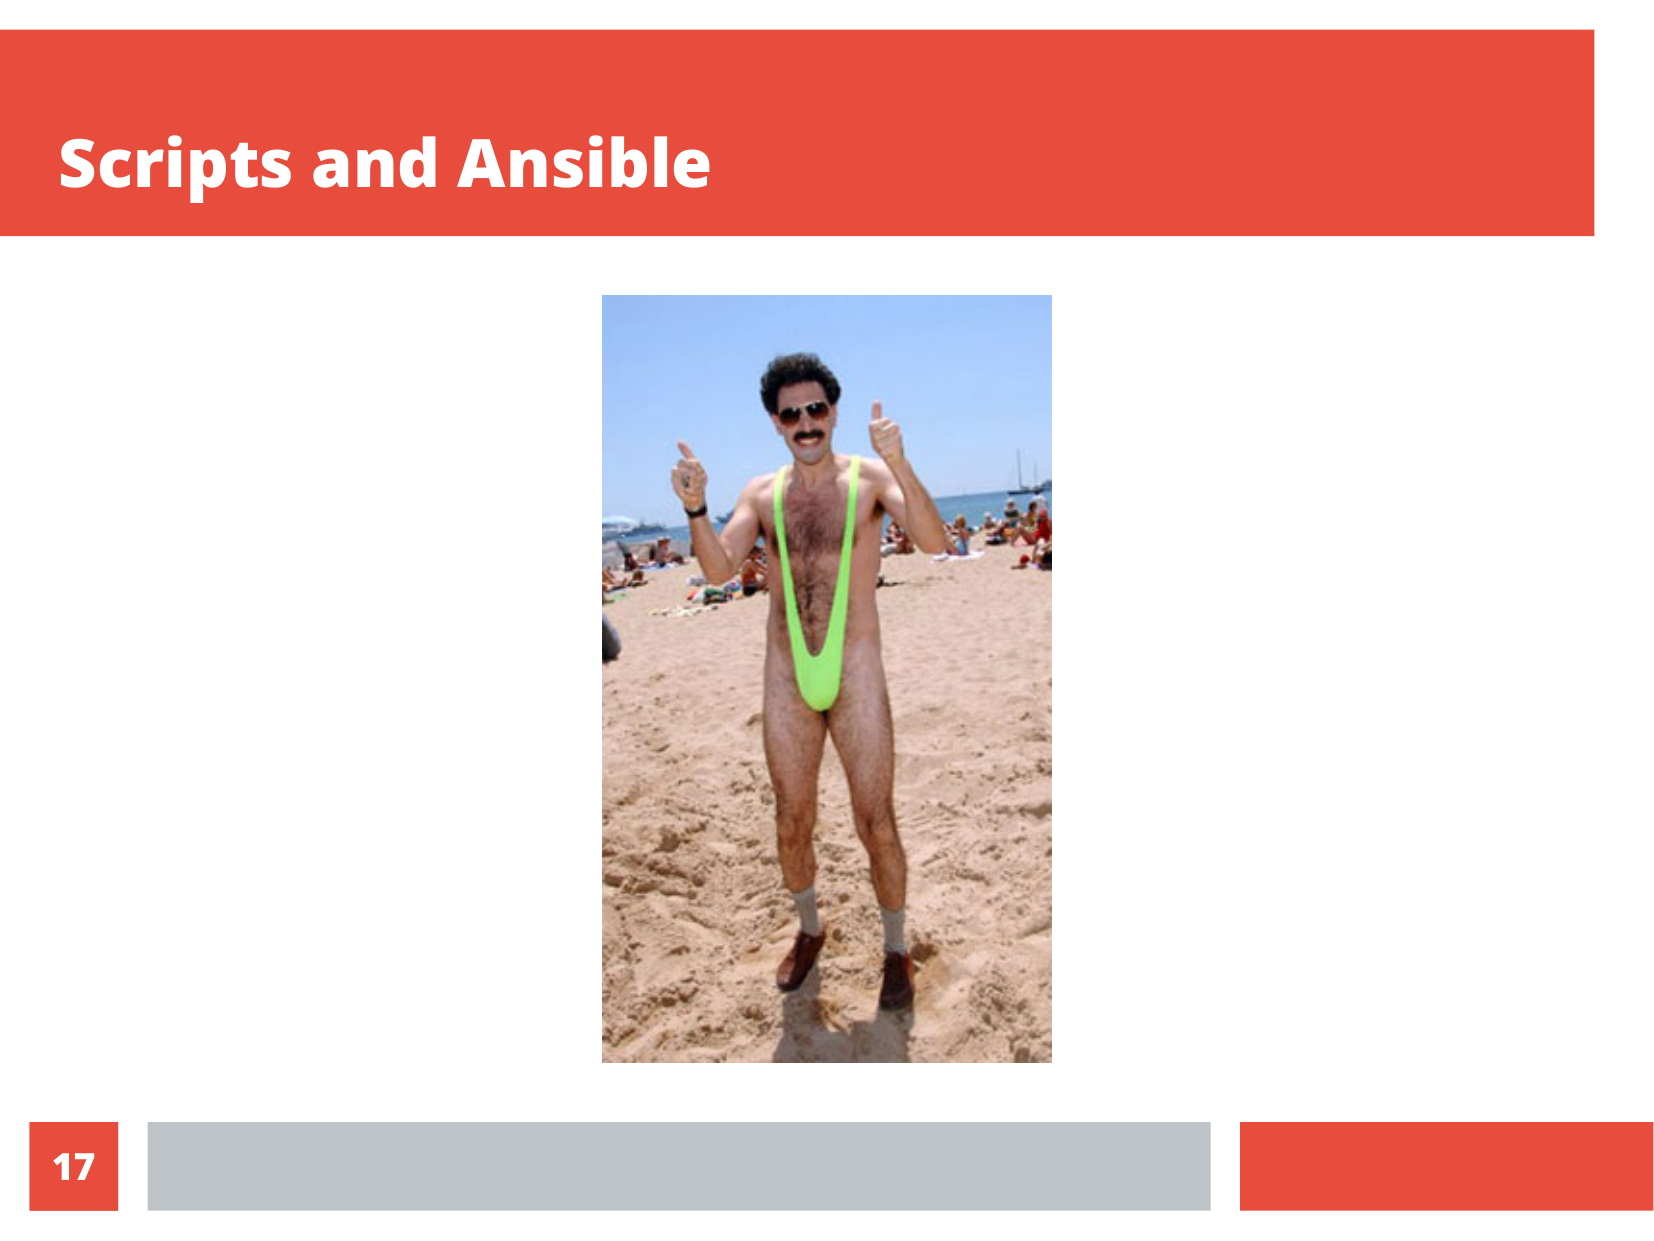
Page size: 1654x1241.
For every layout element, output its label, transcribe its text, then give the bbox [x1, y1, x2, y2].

picture [602, 295, 1052, 1063]
title Scripts and Ansible [59, 59, 1595, 207]
